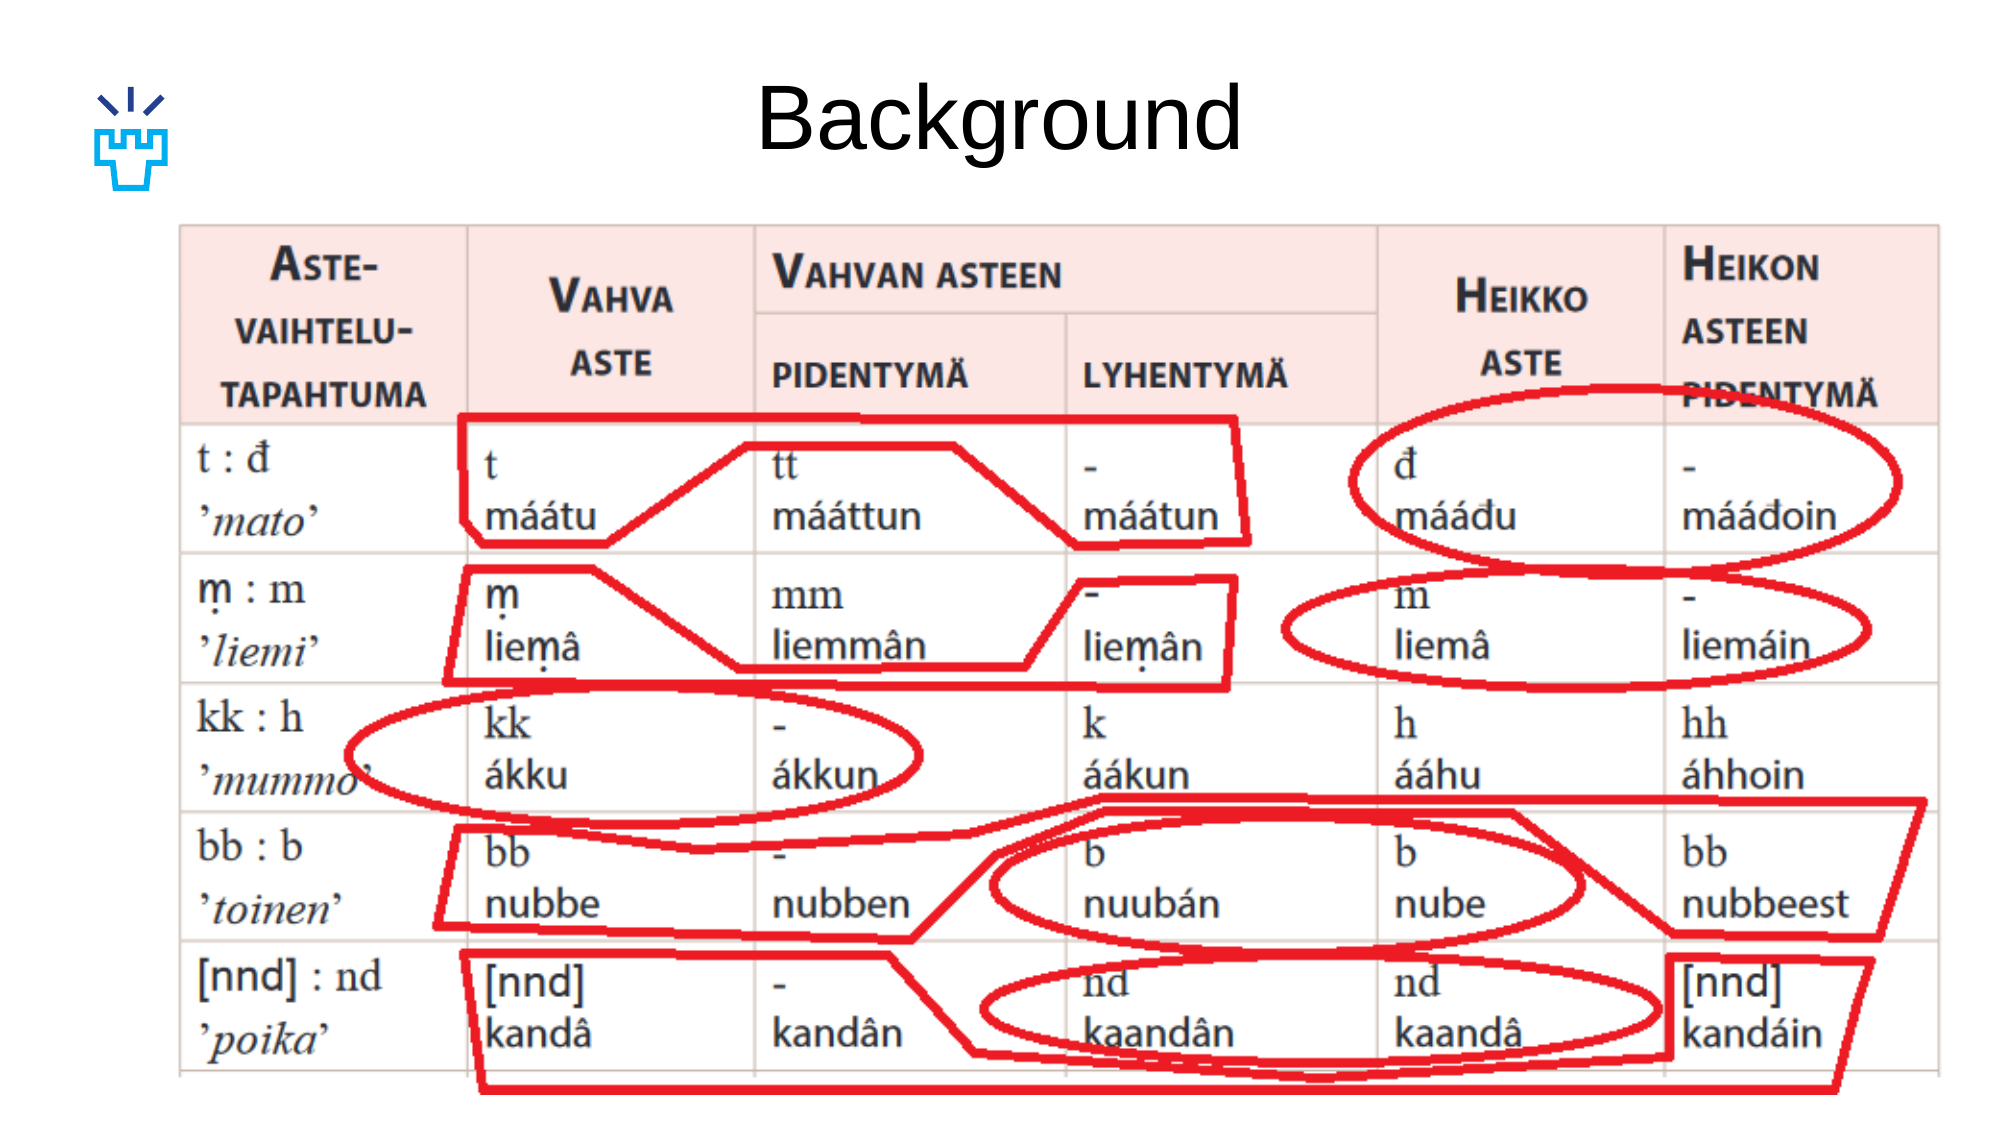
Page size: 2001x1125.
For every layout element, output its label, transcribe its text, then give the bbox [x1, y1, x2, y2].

picture [160, 192, 1959, 1095]
title Background [721, 16, 1279, 192]
